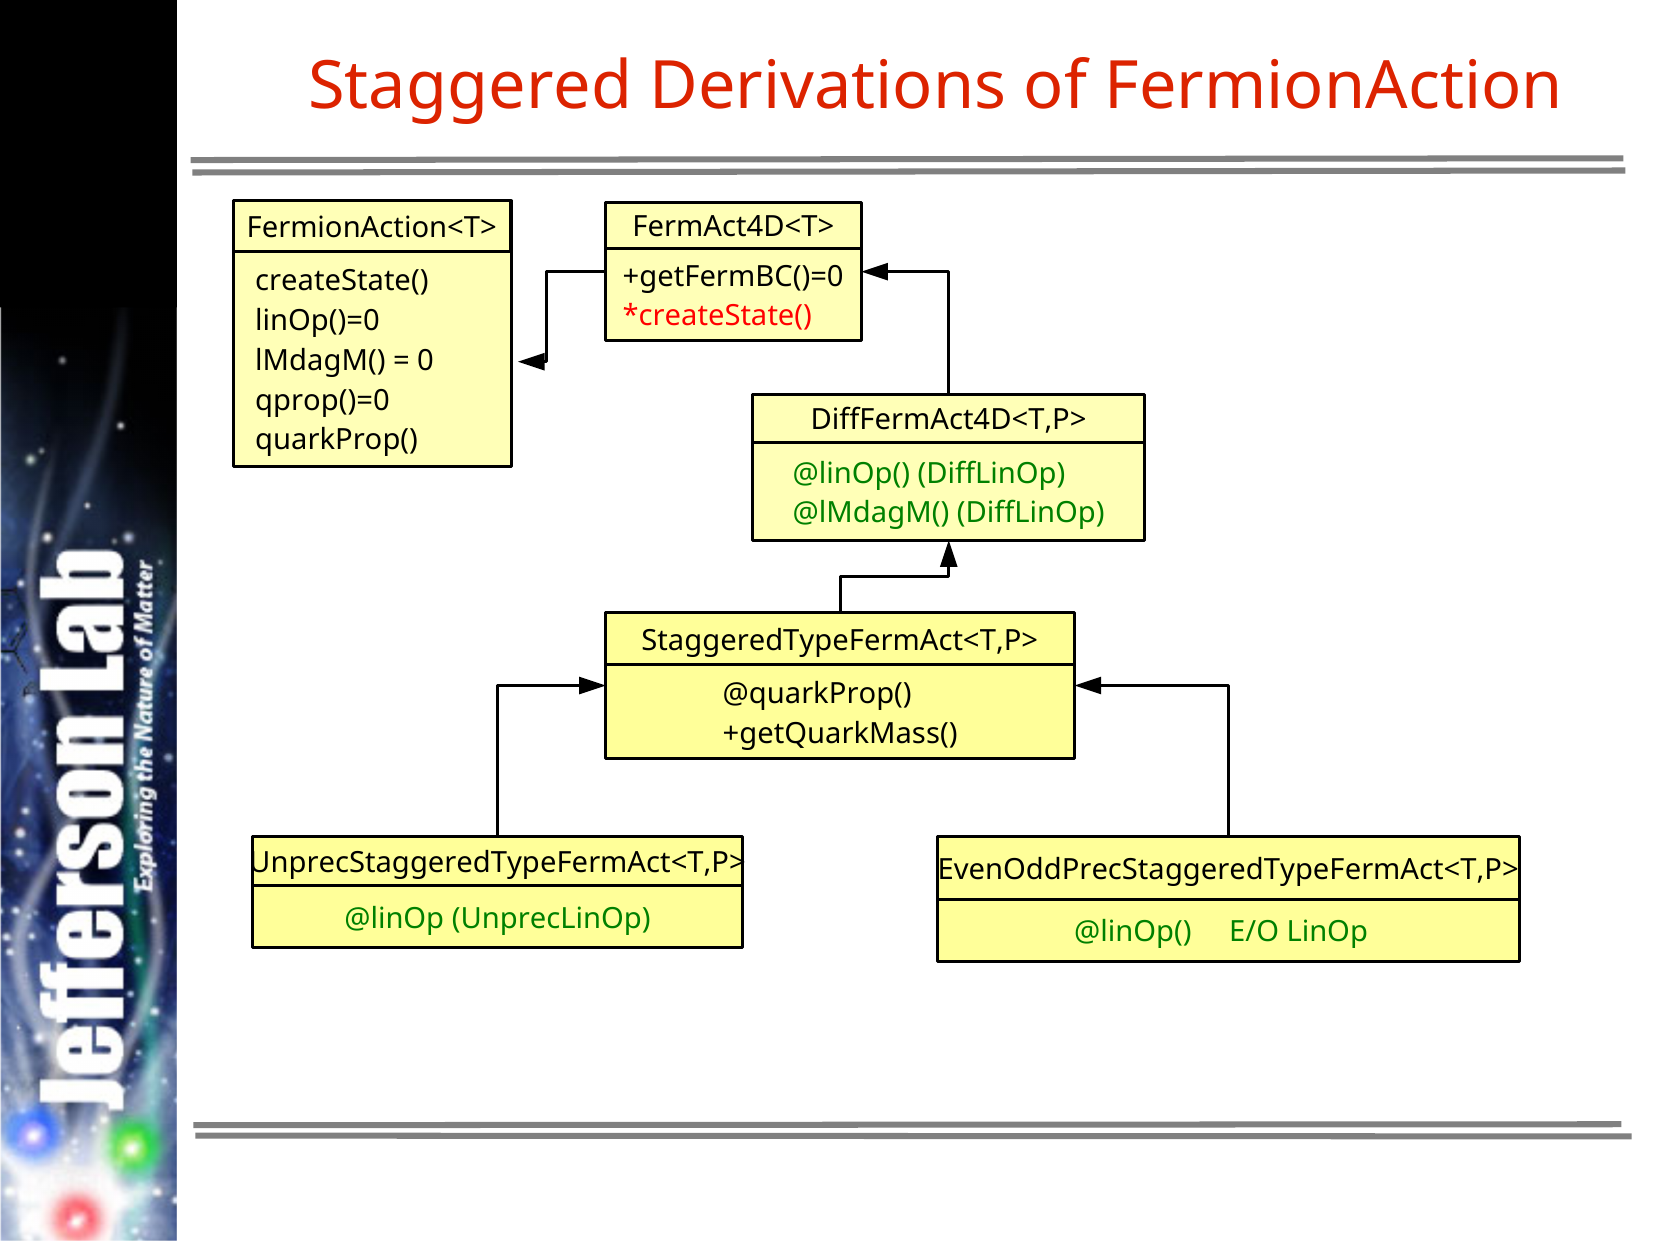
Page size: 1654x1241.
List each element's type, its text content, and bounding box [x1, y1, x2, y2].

title Staggered Derivations of FermionAction [235, 17, 1638, 149]
picture [2, 308, 176, 1240]
text_box StaggeredTypeFermAct<T,P> [605, 612, 1075, 664]
text_box @linOp() E/O LinOp [937, 900, 1520, 962]
text_box EvenOddPrecStaggeredTypeFermAct<T,P> [937, 836, 1520, 900]
text_box DiffFermAct4D<T,P> [752, 394, 1145, 442]
text_box @linOp() (DiffLinOp) @lMdagM() (DiffLinOp) [752, 442, 1145, 541]
text_box @quarkProp() +getQuarkMass() [605, 664, 1075, 759]
text_box FermionAction<T> [233, 200, 512, 251]
text_box FermAct4D<T> [605, 202, 862, 248]
text_box @linOp (UnprecLinOp) [252, 885, 743, 948]
text_box UnprecStaggeredTypeFermAct<T,P> [252, 836, 743, 885]
text_box +getFermBC()=0 *createState() [605, 248, 862, 341]
text_box createState() linOp()=0 lMdagM() = 0 qprop()=0 quarkProp() [233, 251, 512, 467]
